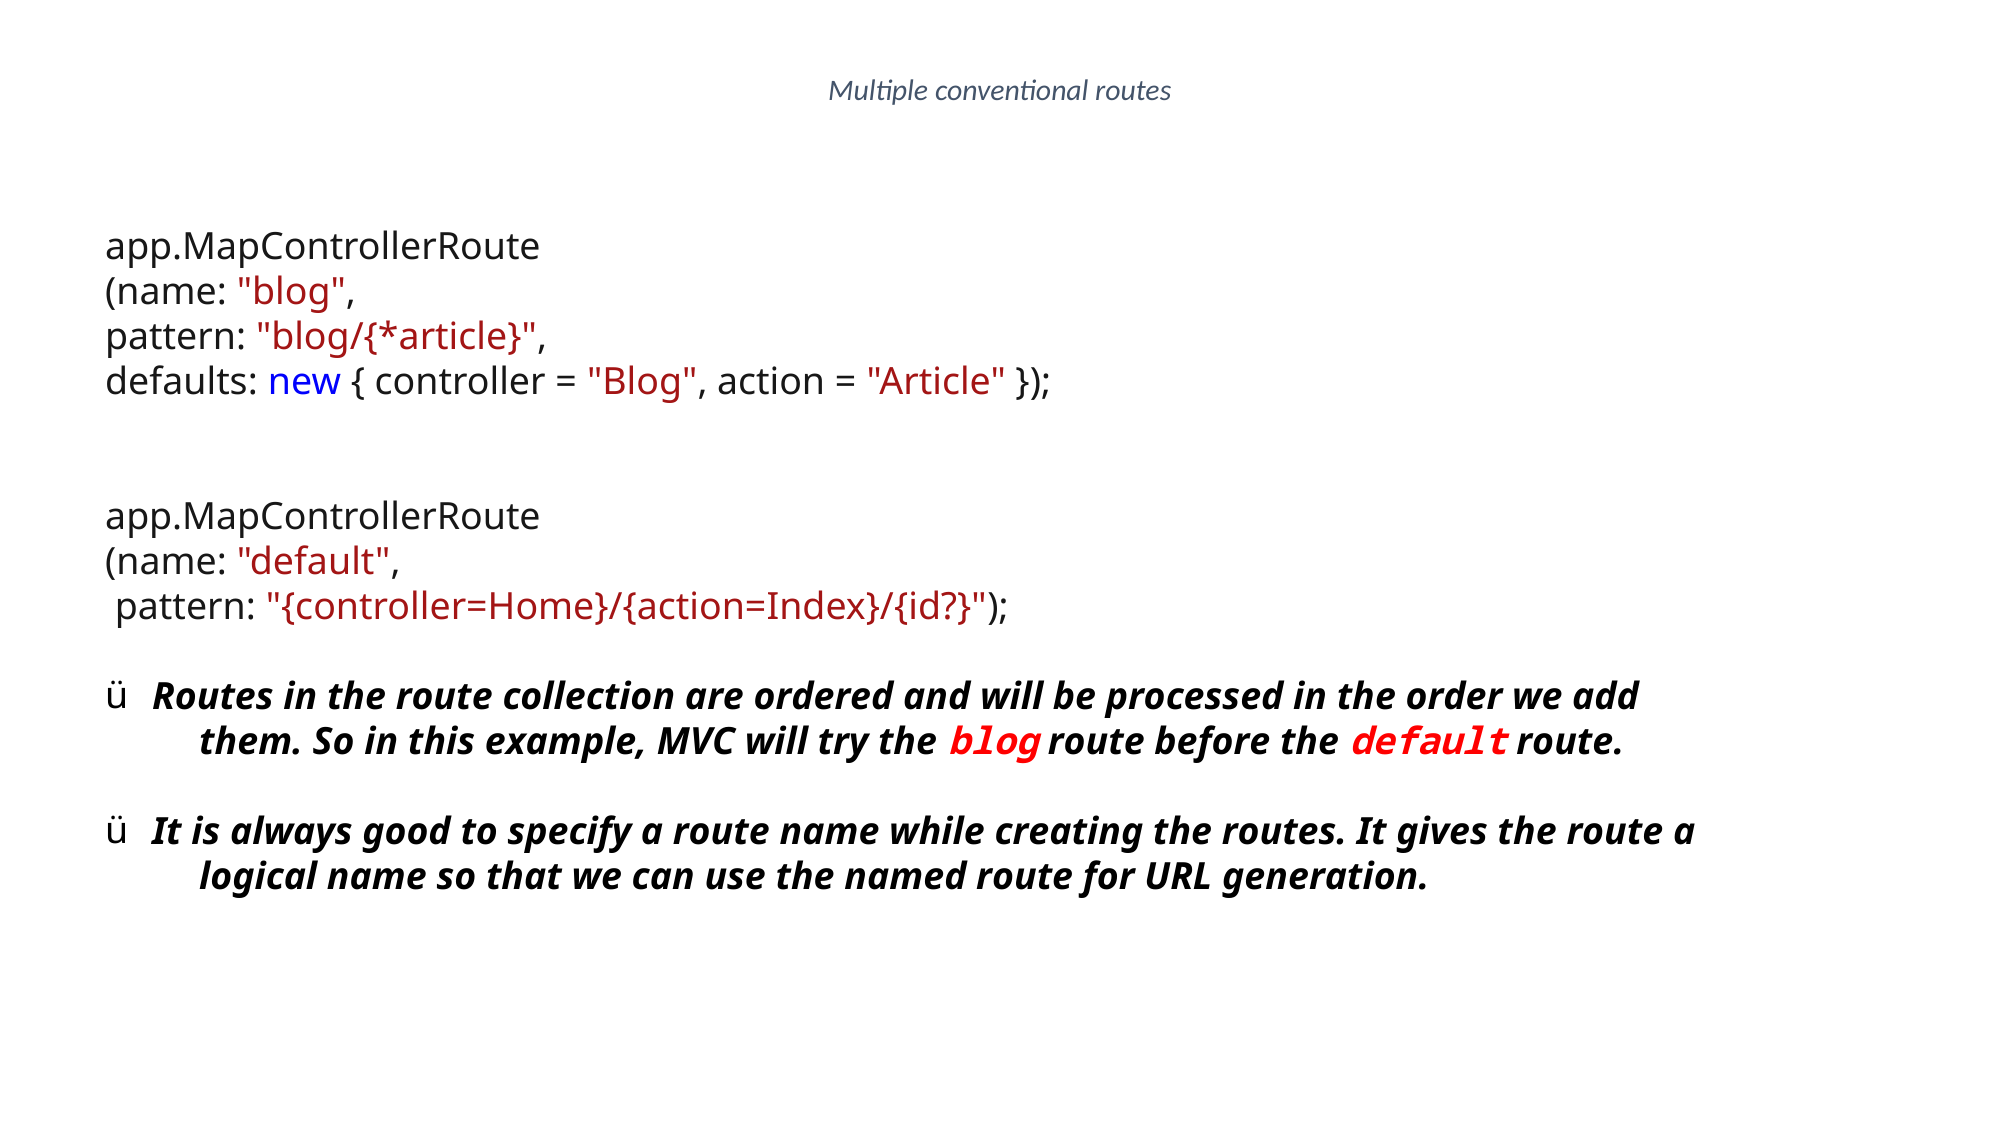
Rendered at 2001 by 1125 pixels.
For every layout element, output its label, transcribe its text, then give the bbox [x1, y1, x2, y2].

title Multiple conventional routes [137, 34, 1863, 150]
text_box app.MapControllerRoute (name: "blog", pattern: "blog/{*article}", defaults: new { controller = "Blog", action = "Article" }); app.MapControllerRoute (name: "default", pattern: "{controller=Home}/{action=Index}/{id?}"); Routes in the route collection are ordered and will be processed in the order we add them. So in this example, MVC will try the blog route before the default route. It is always good to specify a route name while creating the routes. It gives the route a logical name so that we can use the named route for URL generation. [90, 214, 1742, 911]
